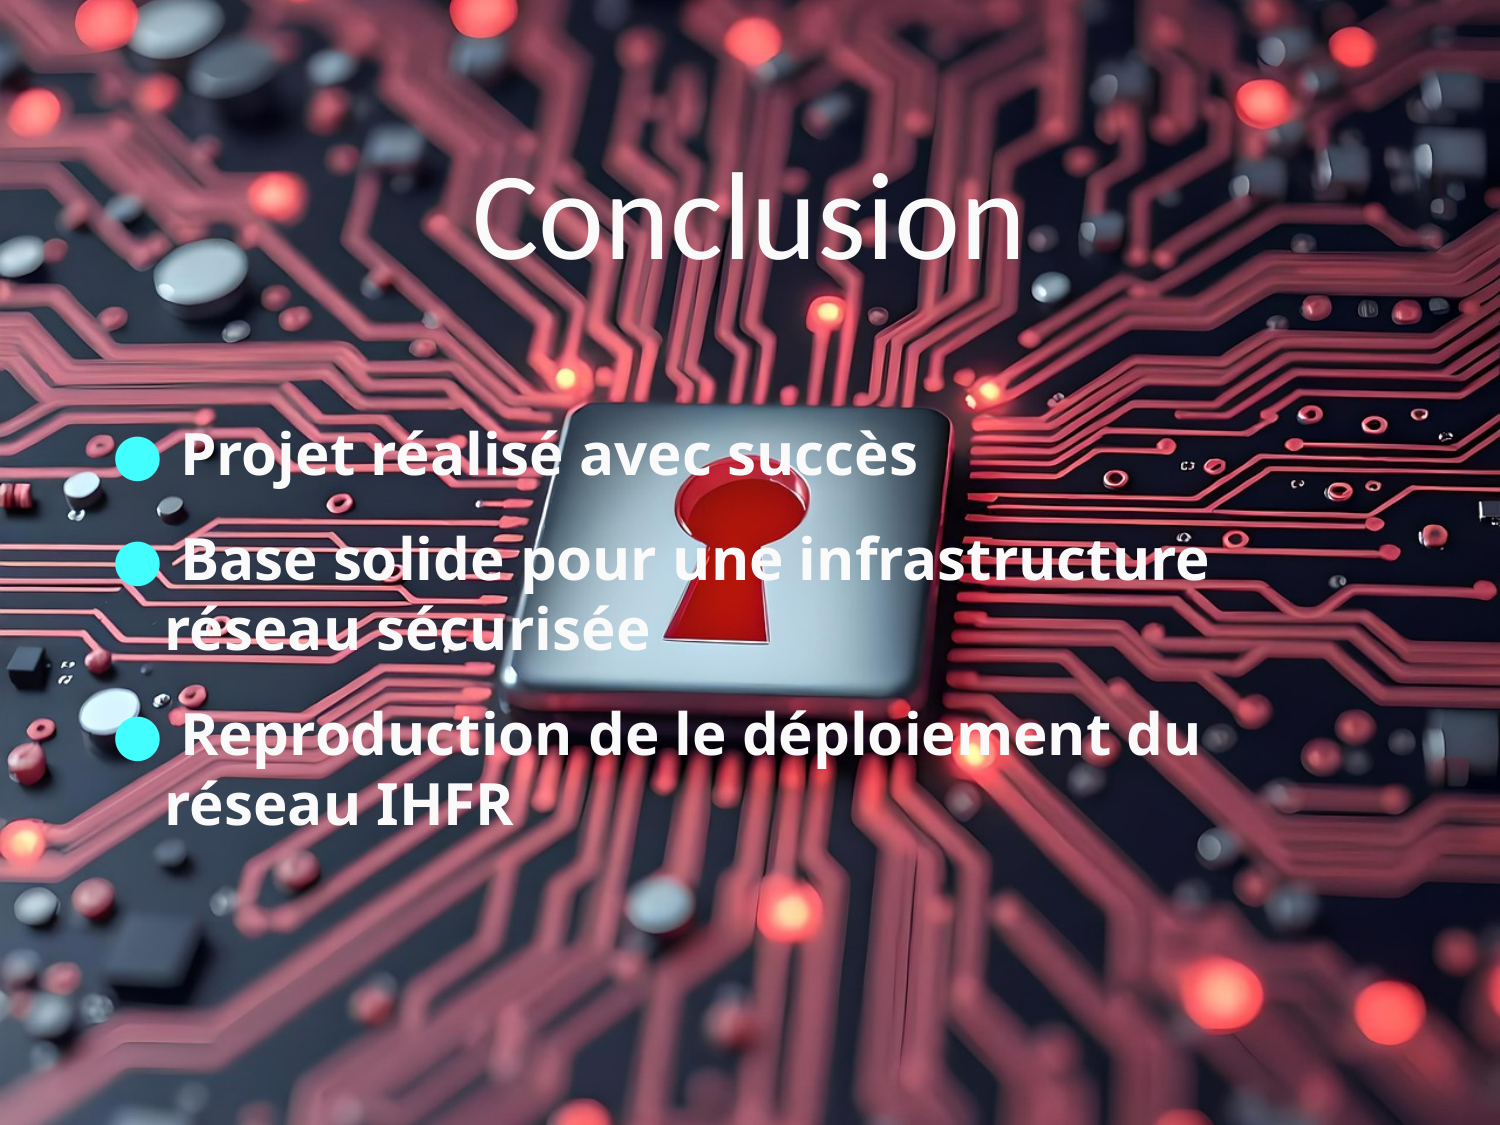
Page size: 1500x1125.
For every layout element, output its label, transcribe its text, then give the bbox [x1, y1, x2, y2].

picture [0, 0, 1500, 1125]
text_box Projet réalisé avec succès Base solide pour une infrastructure réseau sécurisée Reproduction de le déploiement du réseau IHFR [75, 409, 1425, 828]
text_box Conclusion [75, 115, 1425, 303]
